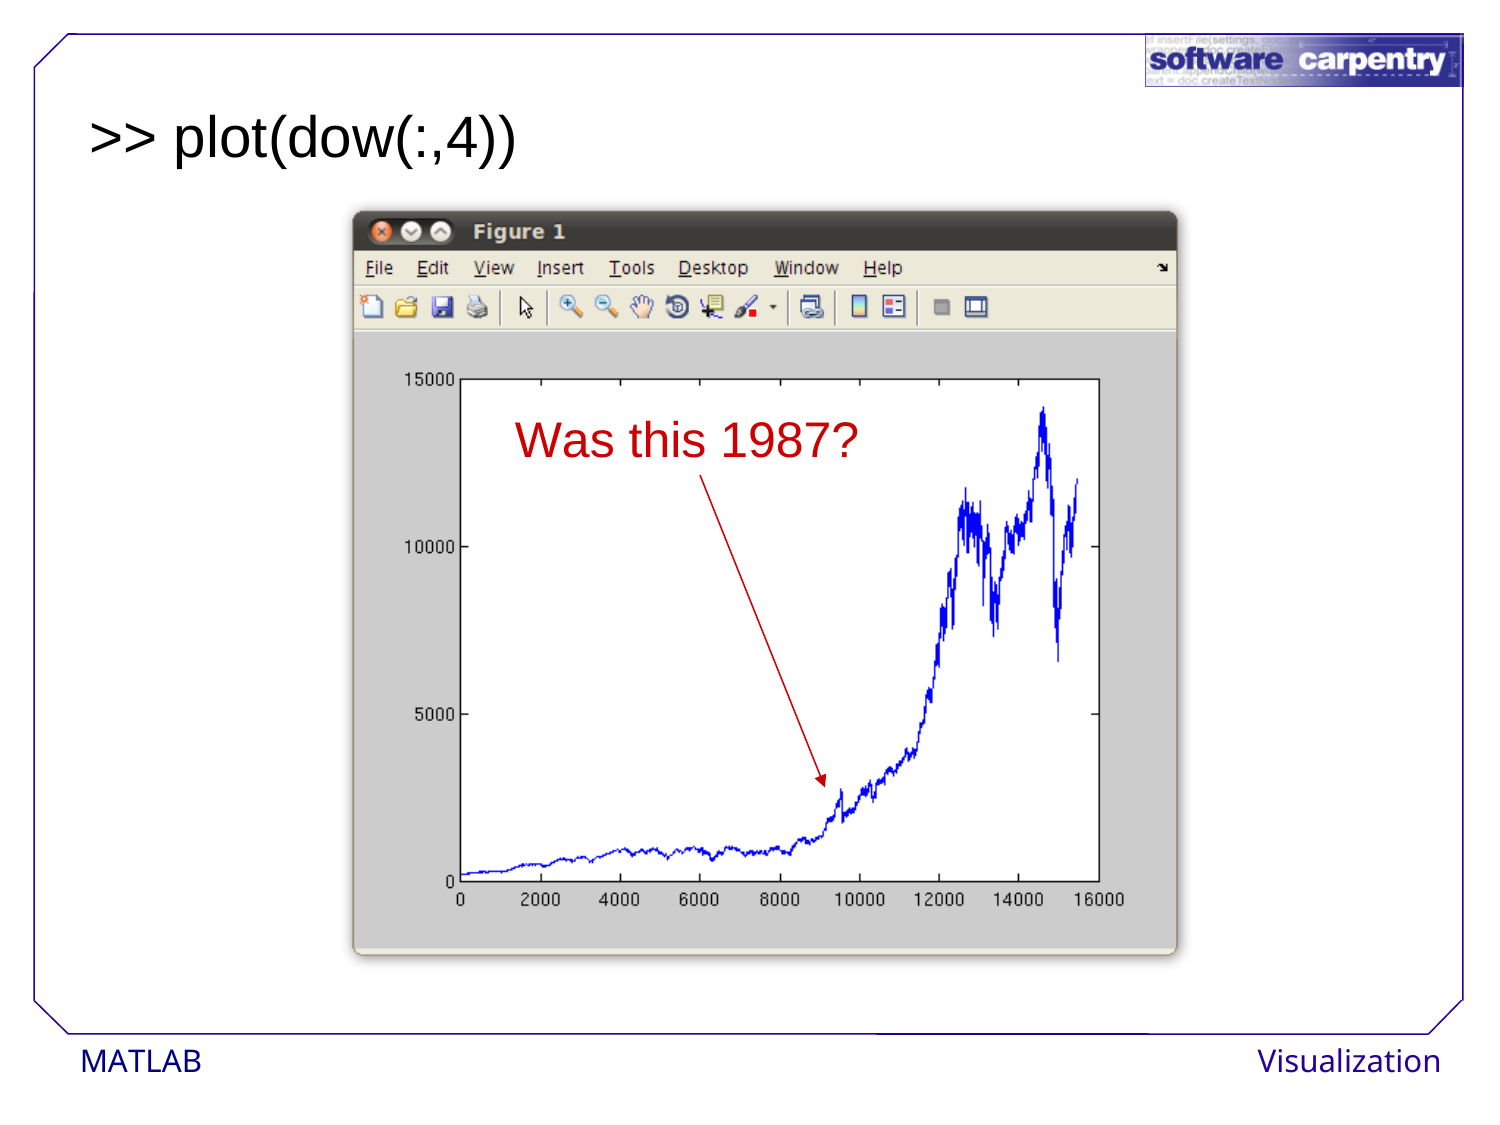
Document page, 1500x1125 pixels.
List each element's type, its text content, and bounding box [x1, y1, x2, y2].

text_box Was this 1987? [500, 399, 876, 476]
picture [316, 173, 1225, 1006]
list >> plot(dow(:,4)) [75, 99, 1363, 1013]
picture [1145, 33, 1464, 87]
